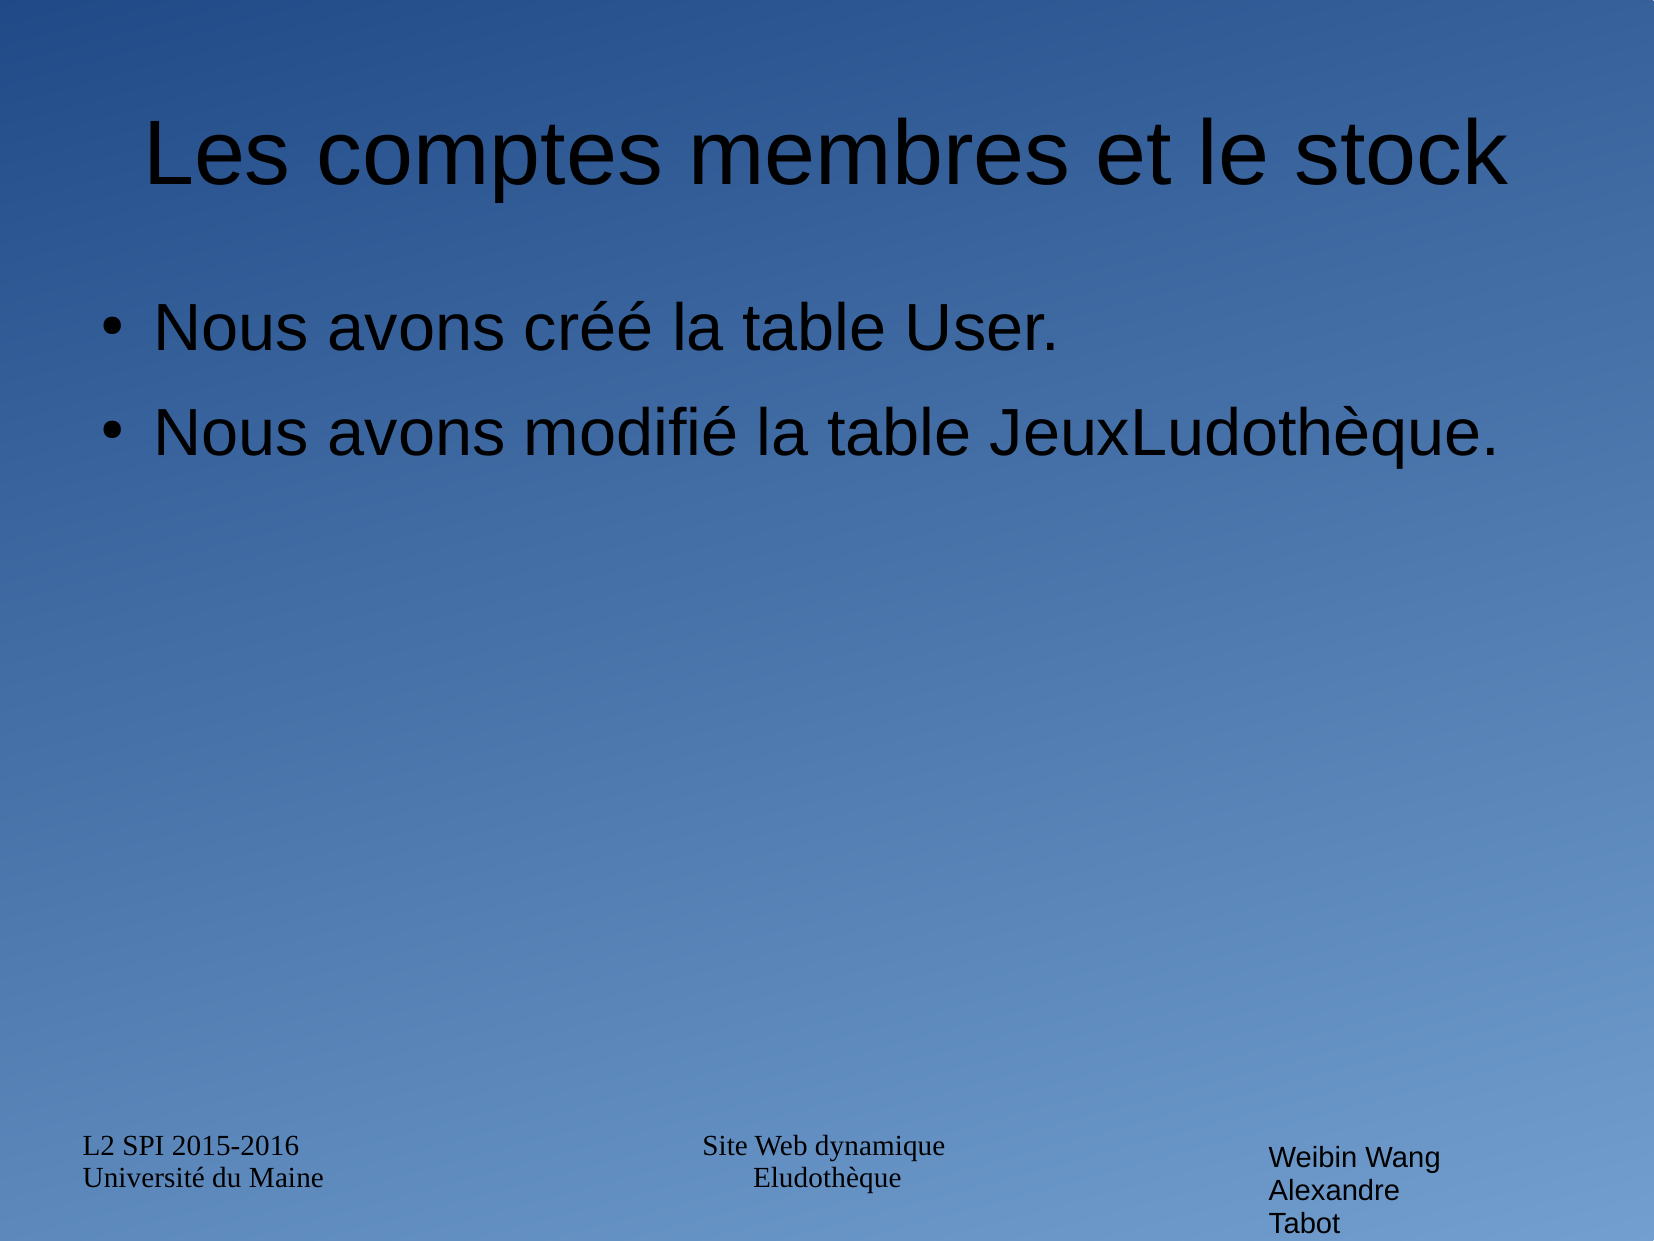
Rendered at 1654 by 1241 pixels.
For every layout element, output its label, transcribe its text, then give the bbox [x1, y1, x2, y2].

list Nous avons créé la table User. Nous avons modifié la table JeuxLudothèque. [82, 290, 1571, 1010]
title Les comptes membres et le stock [82, 49, 1571, 257]
